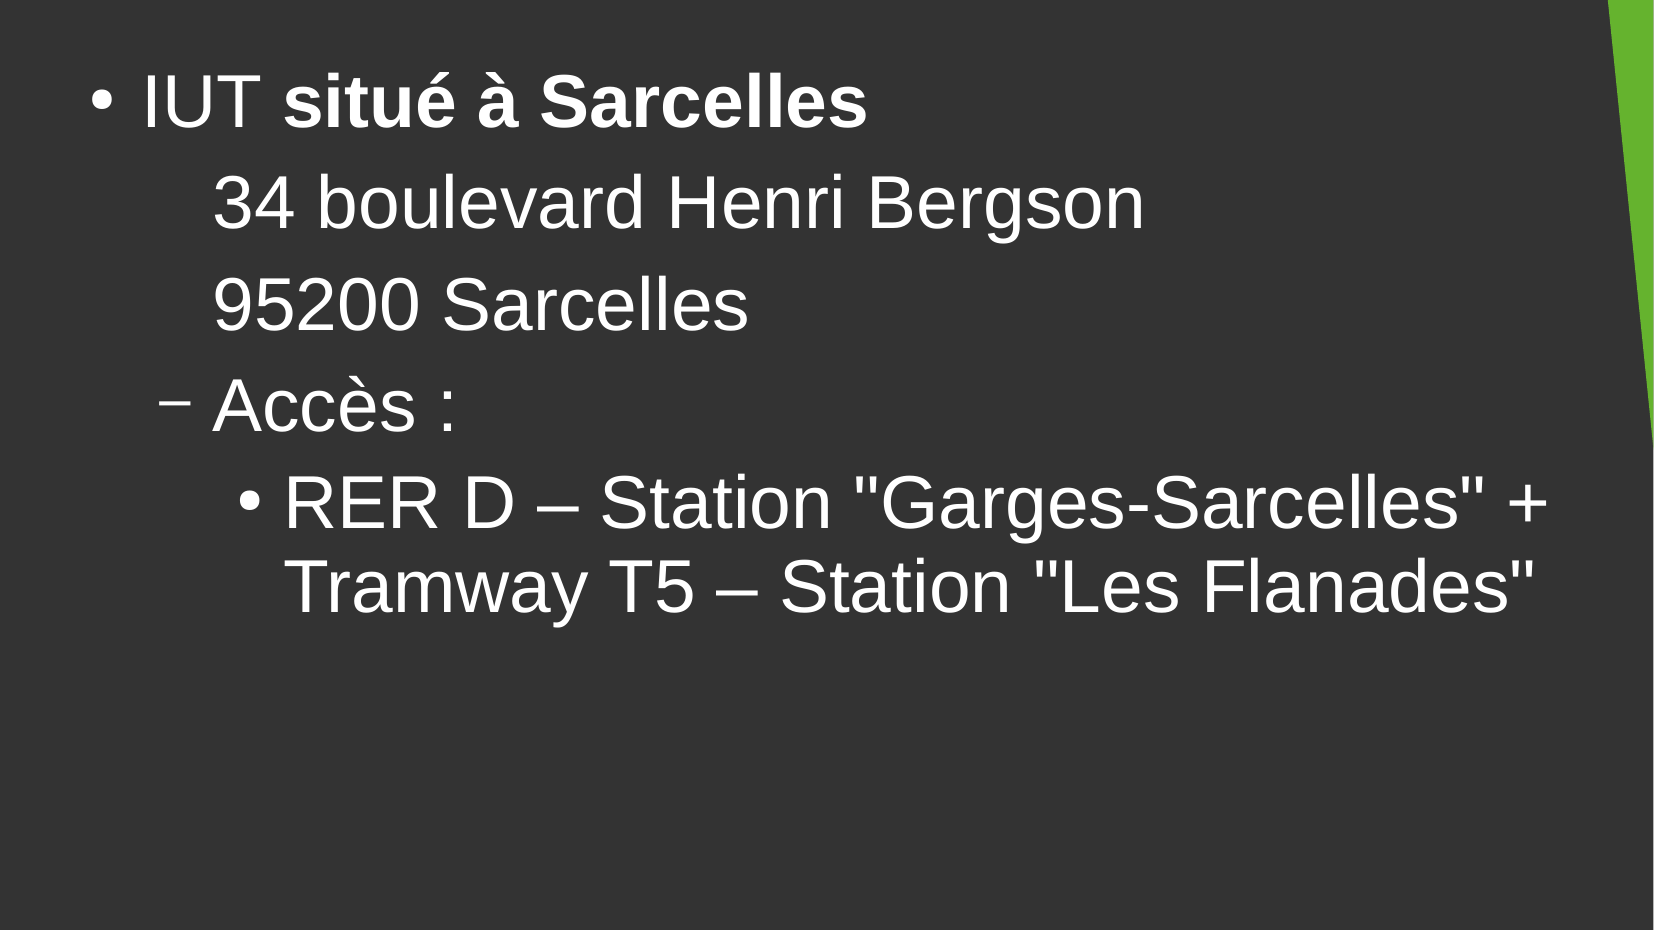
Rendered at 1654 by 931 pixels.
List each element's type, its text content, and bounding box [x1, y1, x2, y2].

list IUT situé à Sarcelles 34 boulevard Henri Bergson 95200 Sarcelles Accès : RER D – Station "Garges-Sarcelles" + Tramway T5 – Station "Les Flanades" [70, 59, 1642, 815]
text_box [1607, 0, 1654, 455]
